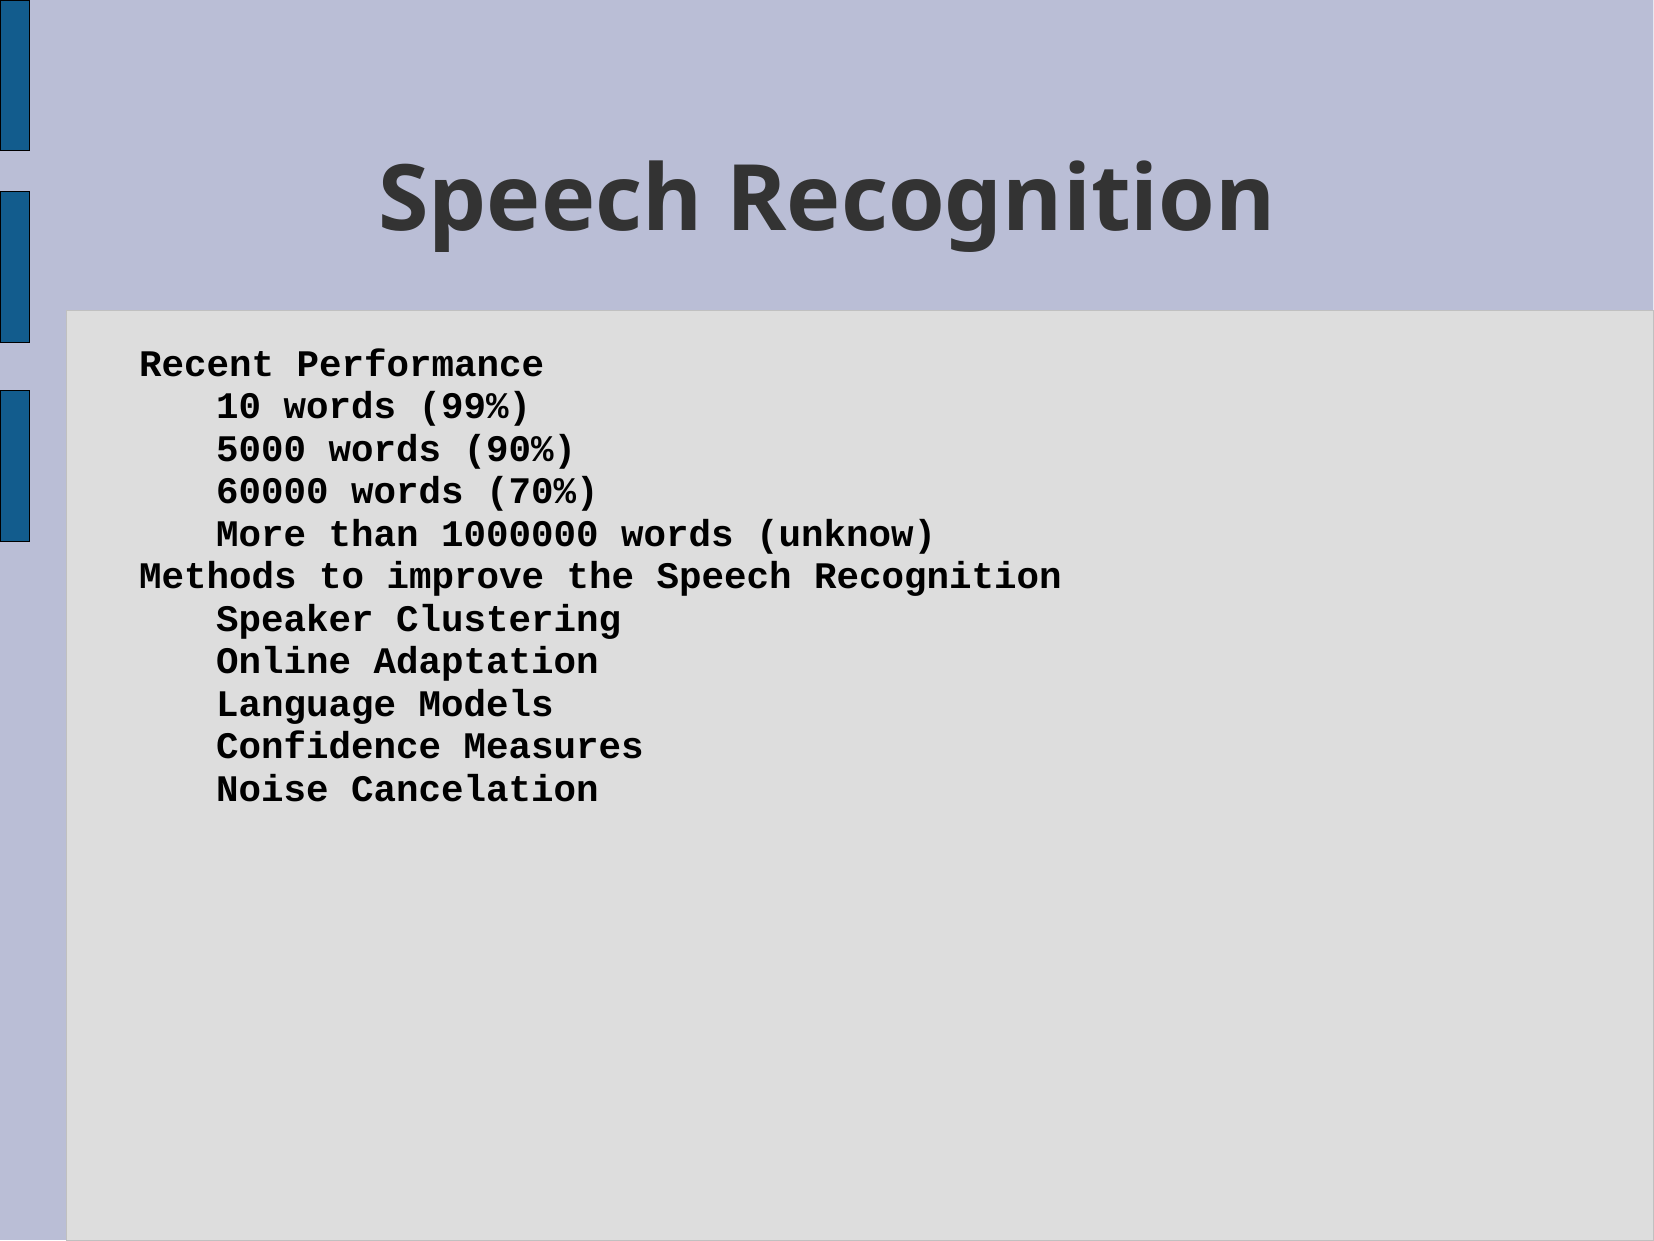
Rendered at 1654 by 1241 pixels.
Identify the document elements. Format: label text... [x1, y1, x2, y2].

list Recent Performance 10 words (99%) 5000 words (90%) 60000 words (70%) More than 1000000 words (unknow) Methods to improve the Speech Recognition Speaker Clustering Online Adaptation Language Models Confidence Measures Noise Cancelation [121, 344, 1534, 1127]
title Speech Recognition [121, 91, 1534, 299]
